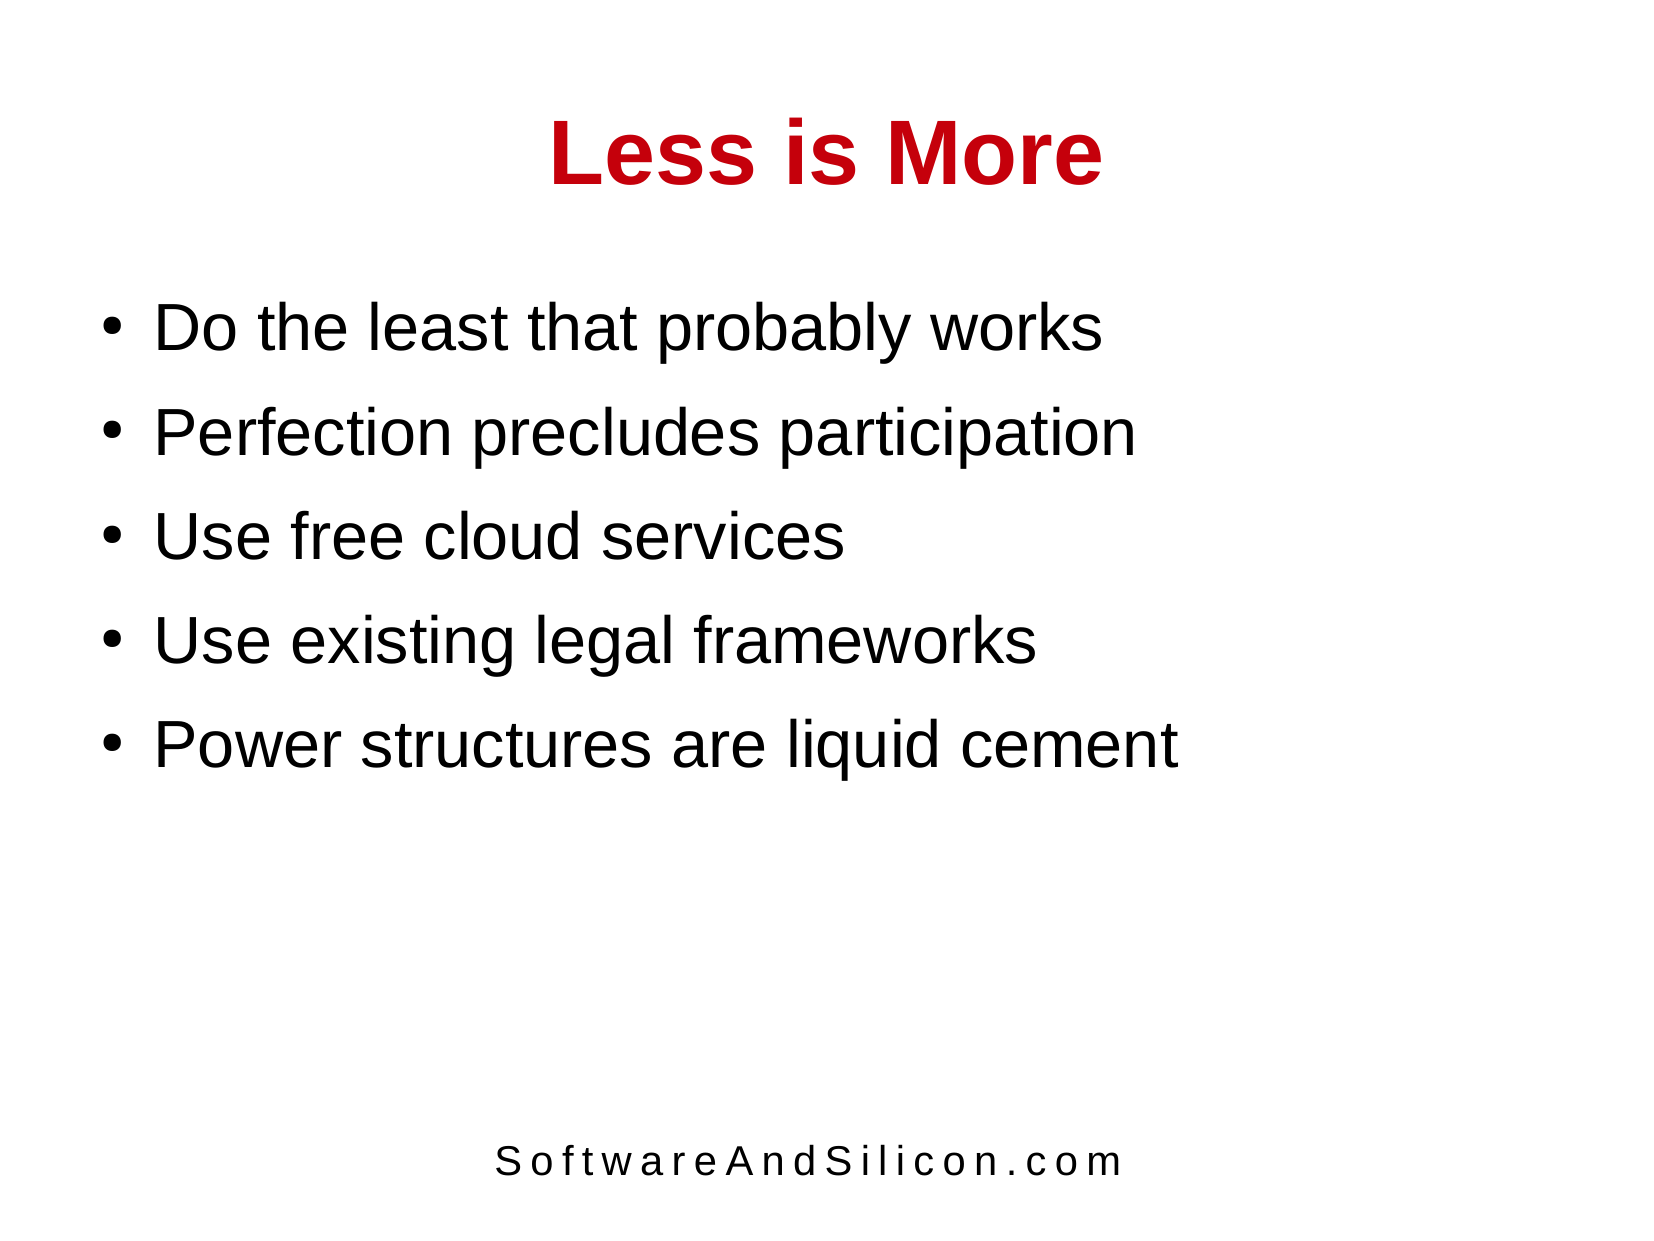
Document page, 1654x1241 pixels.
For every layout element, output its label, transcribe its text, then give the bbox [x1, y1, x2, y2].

list Do the least that probably works Perfection precludes participation Use free cloud services Use existing legal frameworks Power structures are liquid cement [82, 290, 1571, 1094]
title Less is More [82, 56, 1571, 250]
